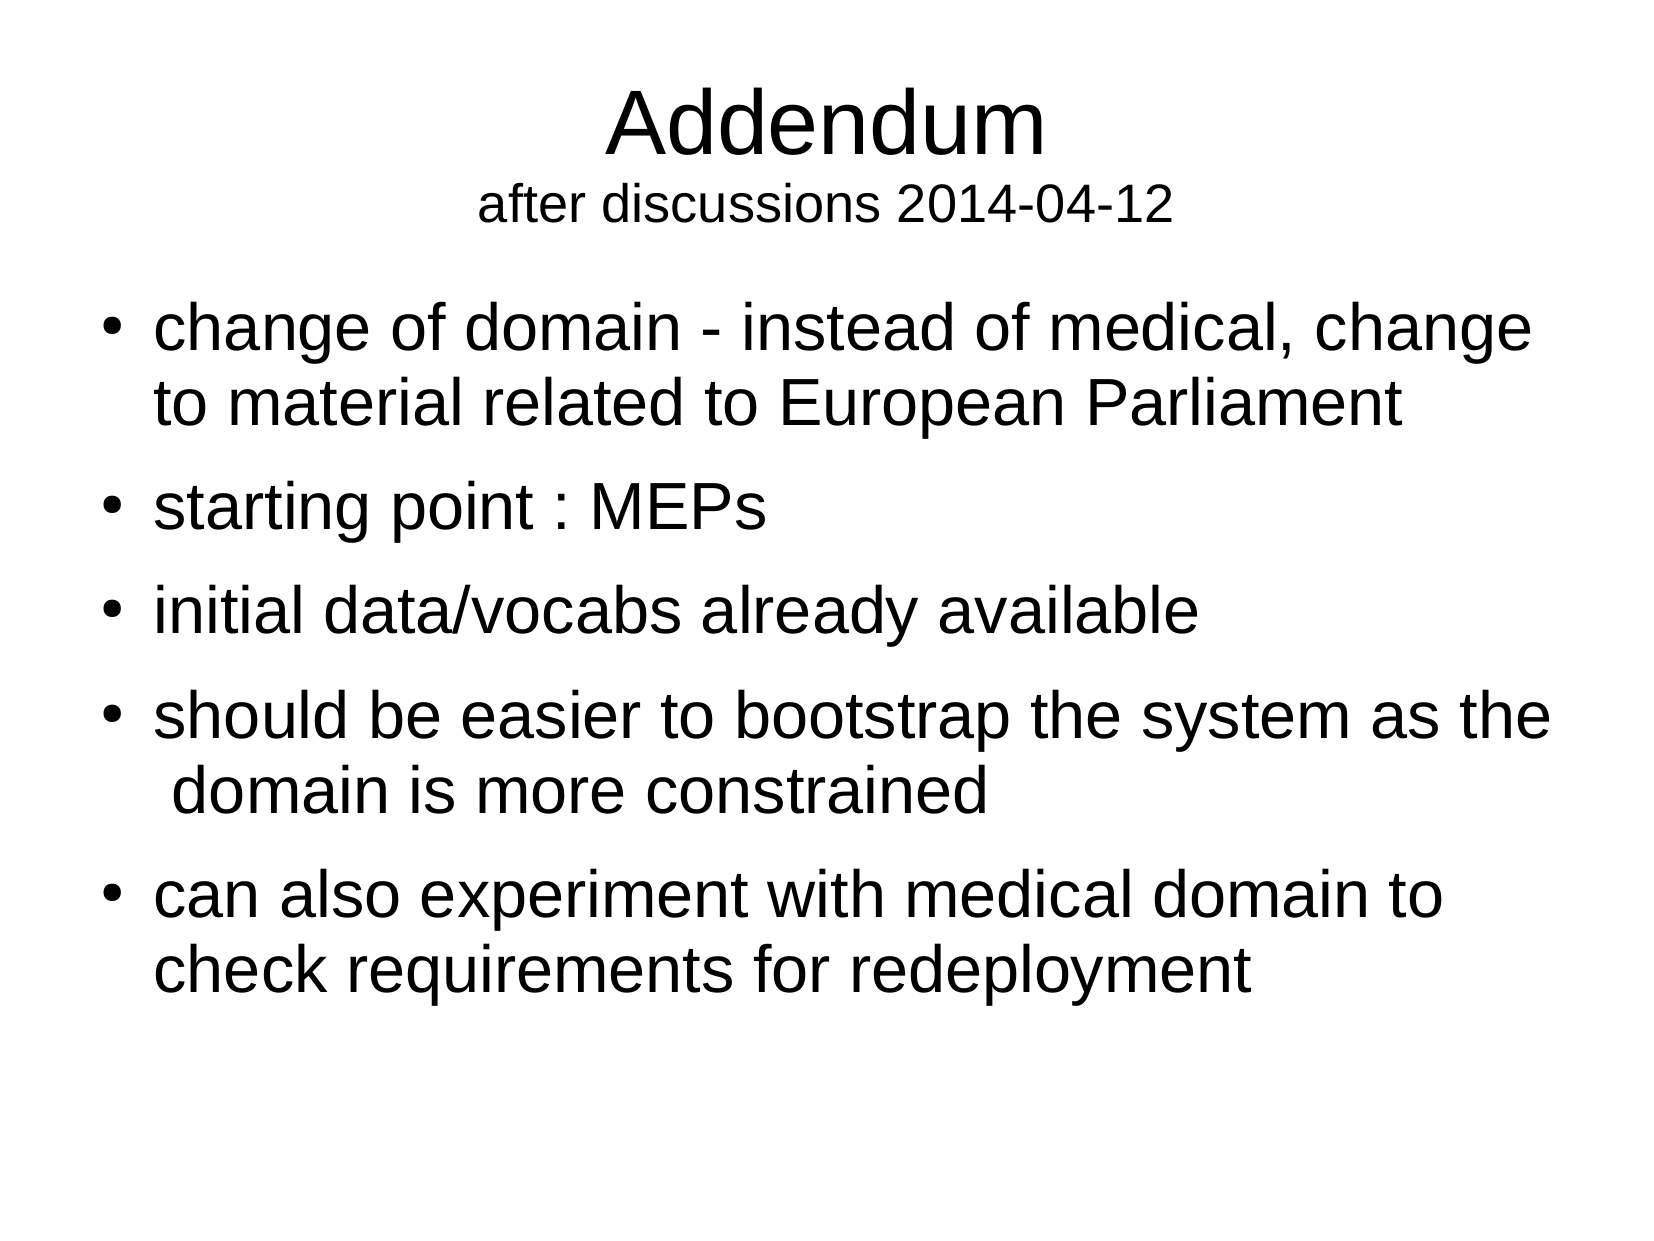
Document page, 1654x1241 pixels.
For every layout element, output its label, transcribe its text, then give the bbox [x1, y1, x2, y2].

title Addendum after discussions 2014-04-12 [82, 49, 1571, 257]
list change of domain - instead of medical, change to material related to European Parliament starting point : MEPs initial data/vocabs already available should be easier to bootstrap the system as the domain is more constrained can also experiment with medical domain to check requirements for redeployment [82, 290, 1571, 1010]
